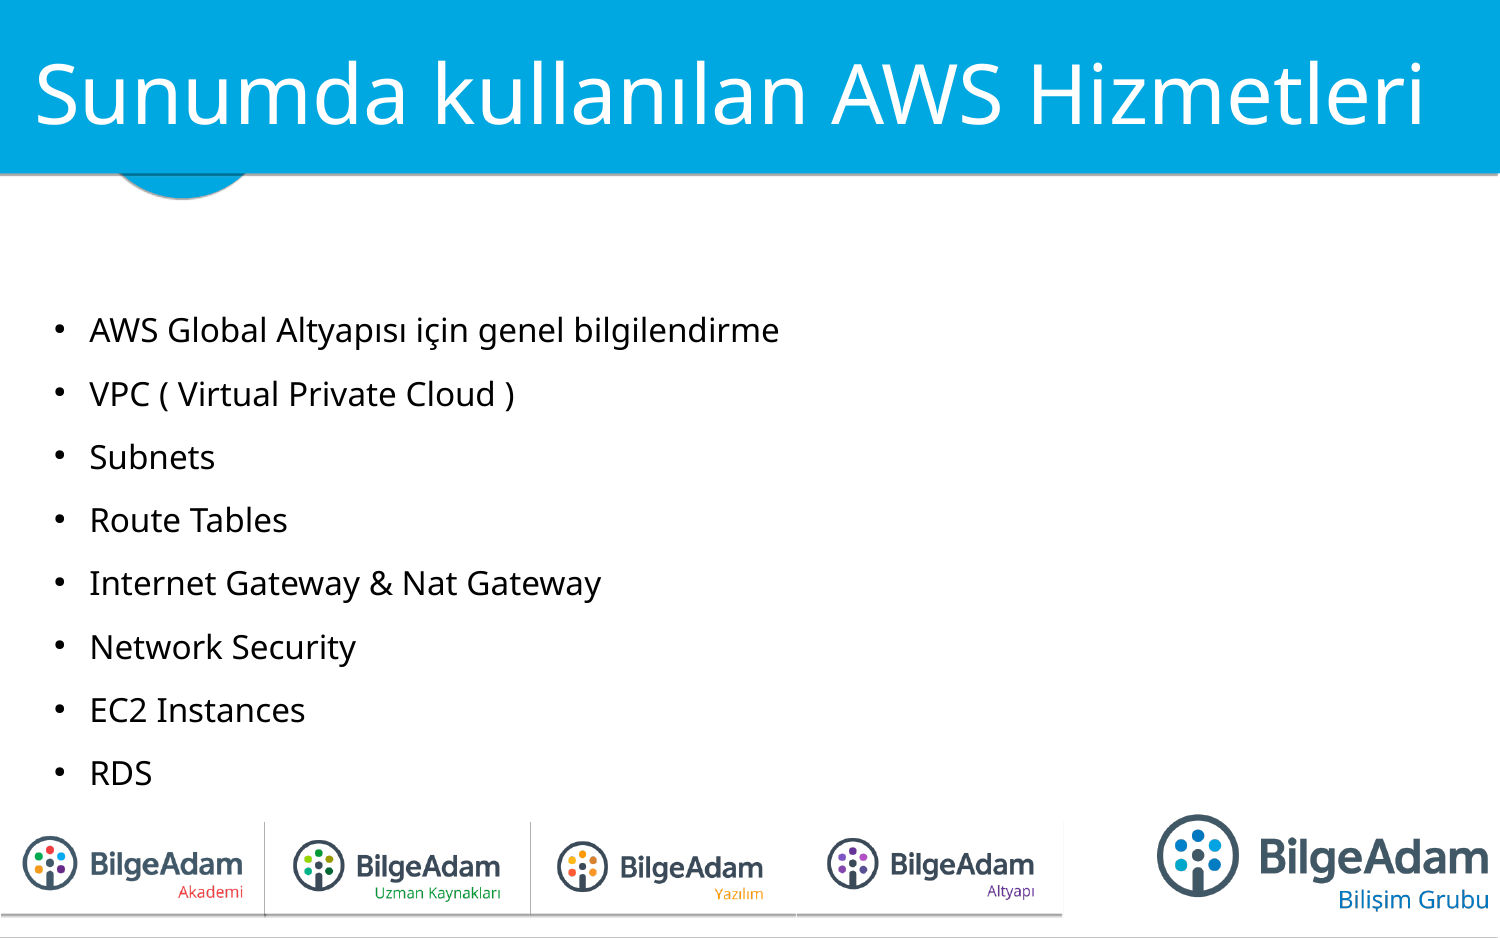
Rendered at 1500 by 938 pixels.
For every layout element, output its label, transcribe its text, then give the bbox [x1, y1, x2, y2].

picture [1141, 803, 1500, 925]
picture [283, 805, 509, 936]
title Sunumda kullanılan AWS Hizmetleri [15, 0, 1471, 198]
picture [12, 830, 252, 903]
picture [817, 803, 1043, 934]
picture [547, 805, 772, 935]
text_box AWS Global Altyapısı için genel bilgilendirme VPC ( Virtual Private Cloud ) Subnets Route Tables Internet Gateway & Nat Gateway Network Security EC2 Instances RDS [39, 300, 1456, 740]
